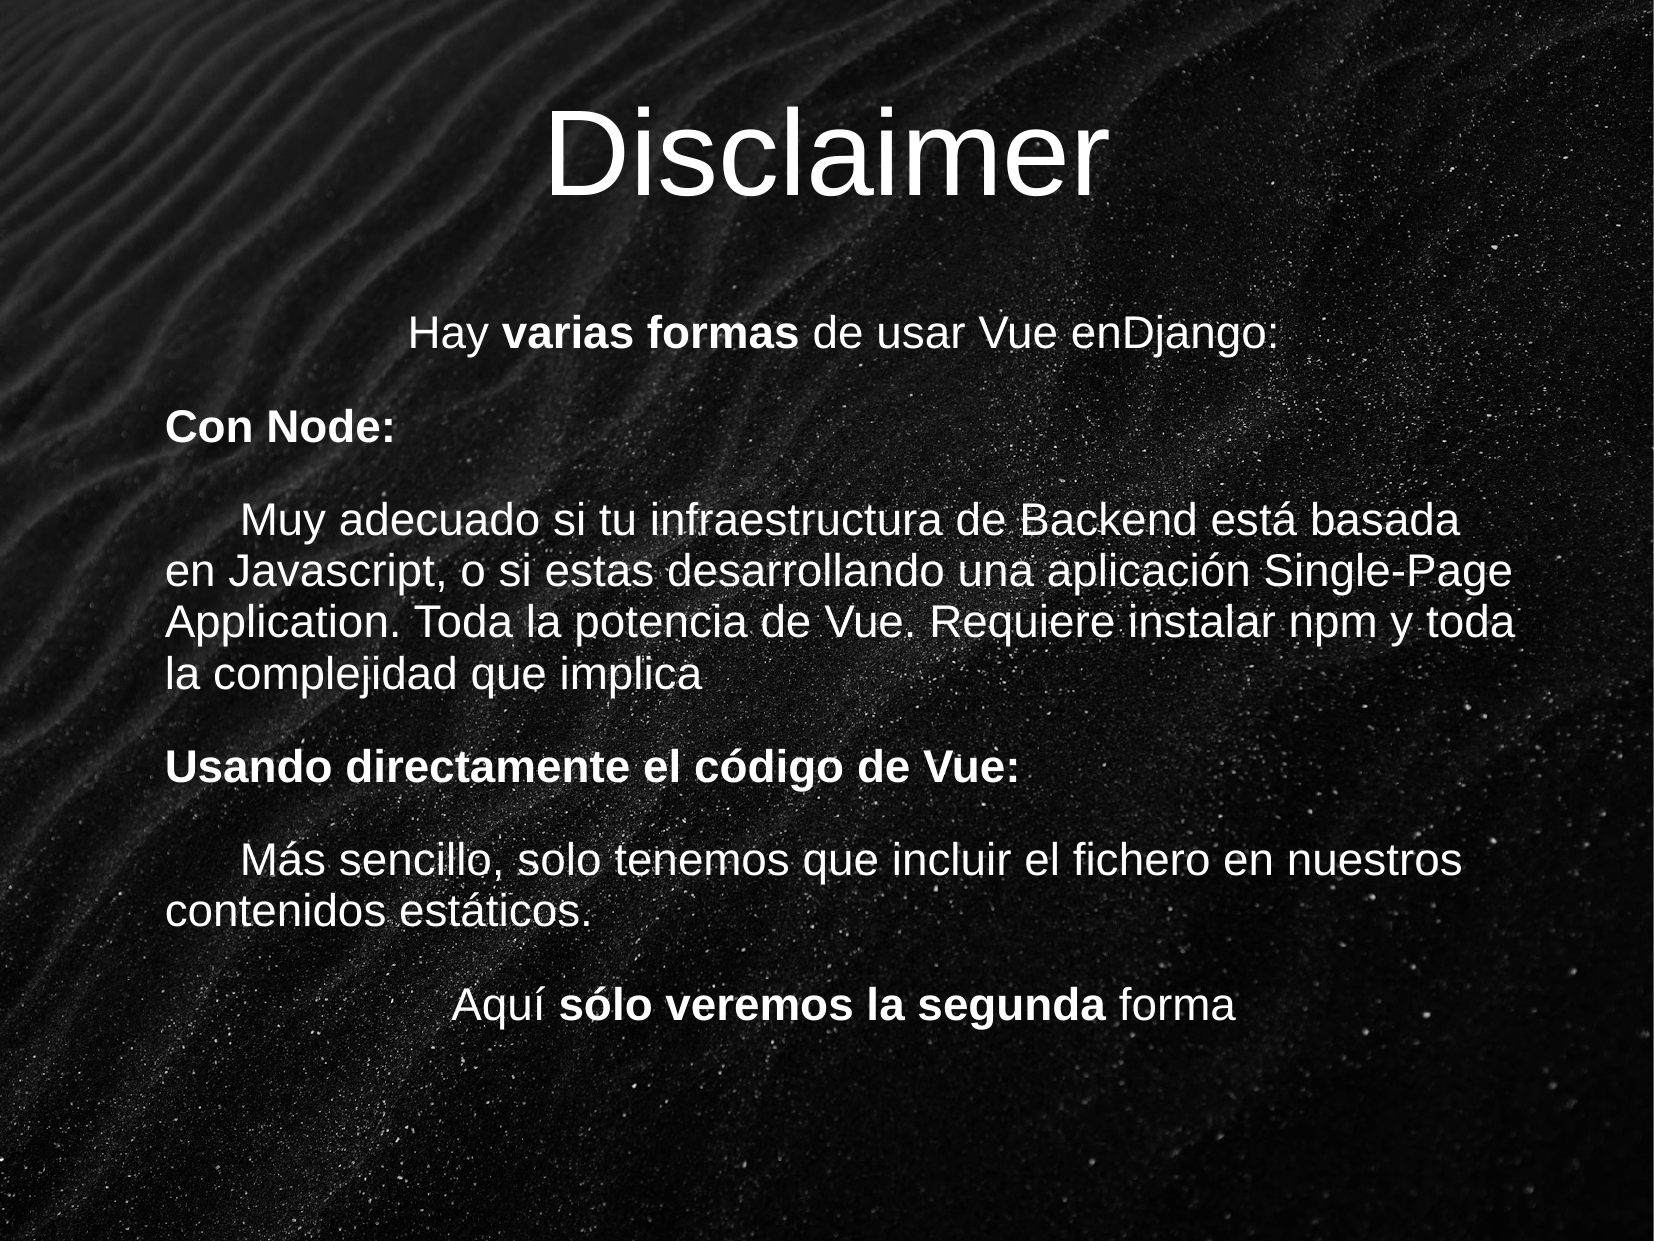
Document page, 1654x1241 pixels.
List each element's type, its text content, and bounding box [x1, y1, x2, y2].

text_box Hay varias formas de usar Vue enDjango: Con Node: Muy adecuado si tu infraestructura de Backend está basada en Javascript, o si estas desarrollando una aplicación Single-Page Application. Toda la potencia de Vue. Requiere instalar npm y toda la complejidad que implica Usando directamente el código de Vue: Más sencillo, solo tenemos que incluir el fichero en nuestros contenidos estáticos. Aquí sólo veremos la segunda forma [150, 300, 1538, 1126]
picture [0, 0, 1654, 1241]
title Disclaimer [82, 49, 1571, 257]
